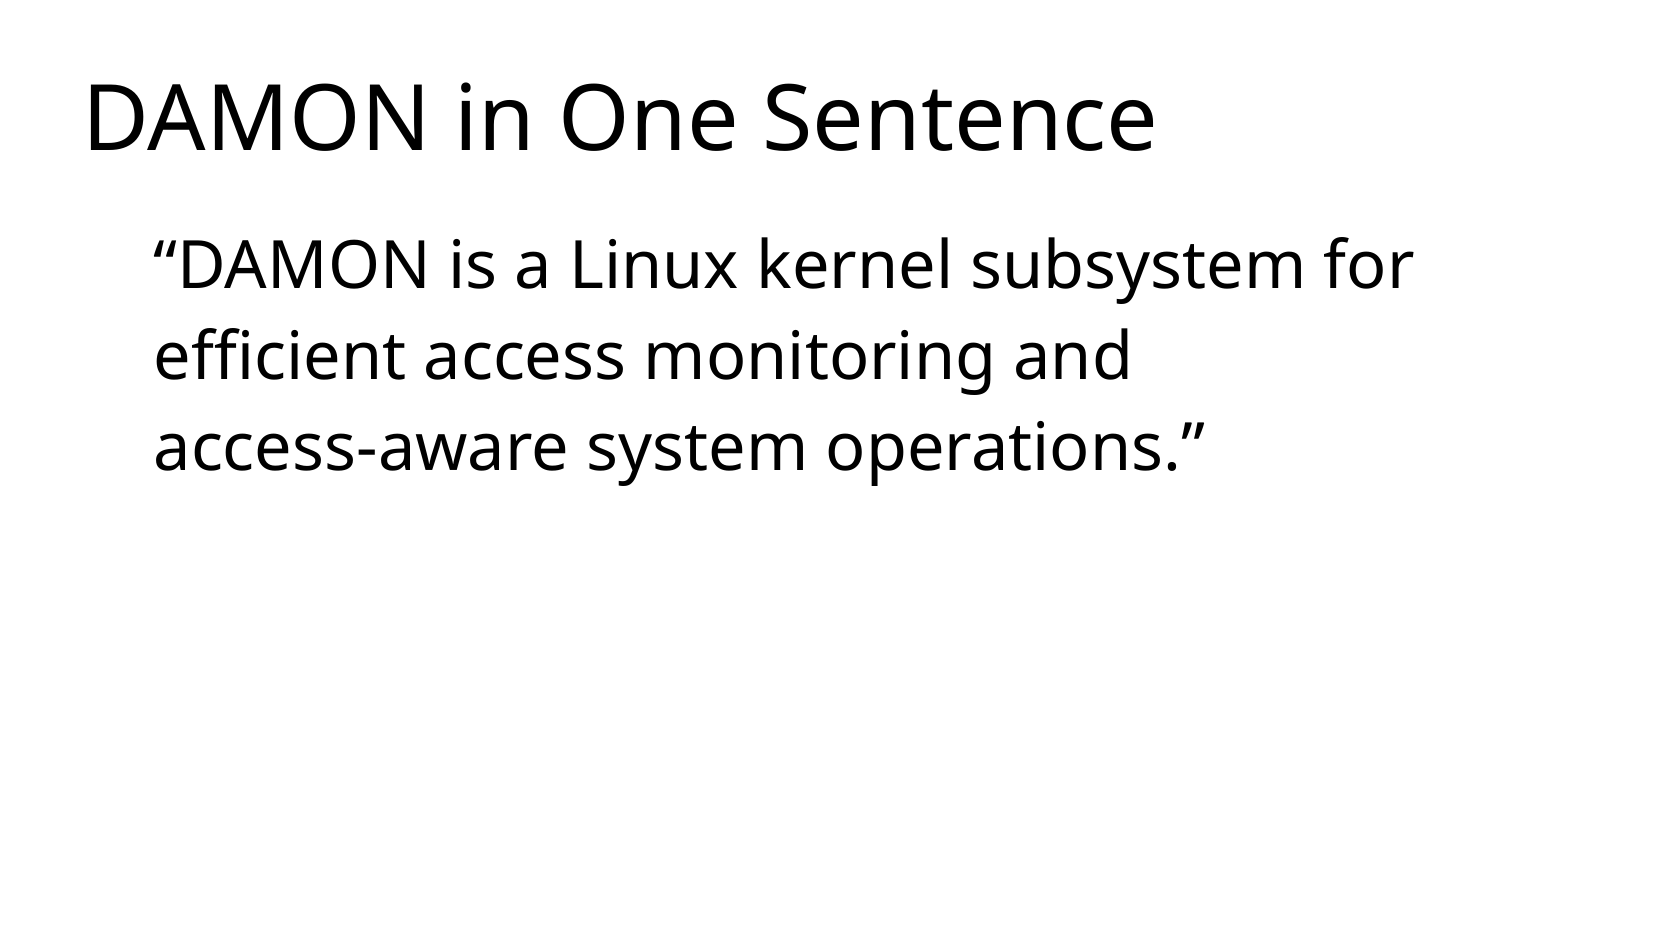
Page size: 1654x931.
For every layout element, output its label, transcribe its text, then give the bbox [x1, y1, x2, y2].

title DAMON in One Sentence [82, 37, 1571, 193]
list “DAMON is a Linux kernel subsystem for efficient access monitoring and access-aware system operations.” [82, 217, 1571, 758]
